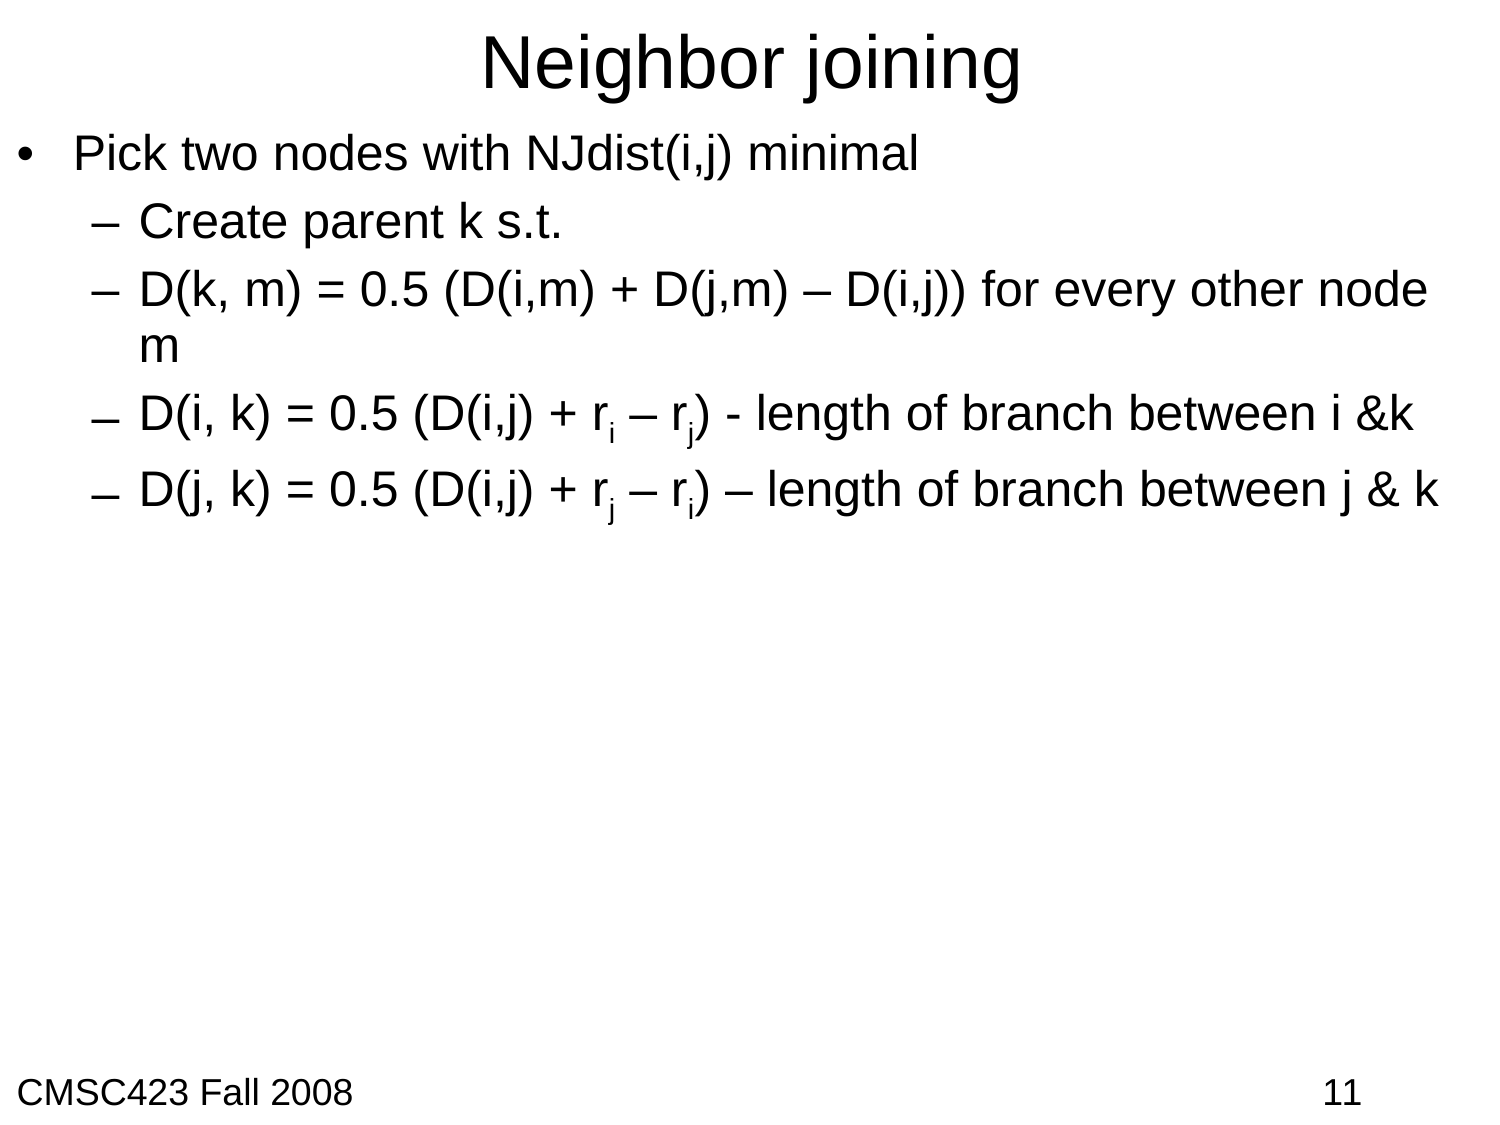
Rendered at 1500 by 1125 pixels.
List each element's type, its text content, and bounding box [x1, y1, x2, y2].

list Pick two nodes with NJdist(i,j) minimal Create parent k s.t. D(k, m) = 0.5 (D(i,m) + D(j,m) – D(i,j)) for every other node m D(i, k) = 0.5 (D(i,j) + ri – rj) - length of branch between i &k D(j, k) = 0.5 (D(i,j) + rj – ri) – length of branch between j & k [16, 124, 1485, 1072]
title Neighbor joining [19, 9, 1485, 116]
